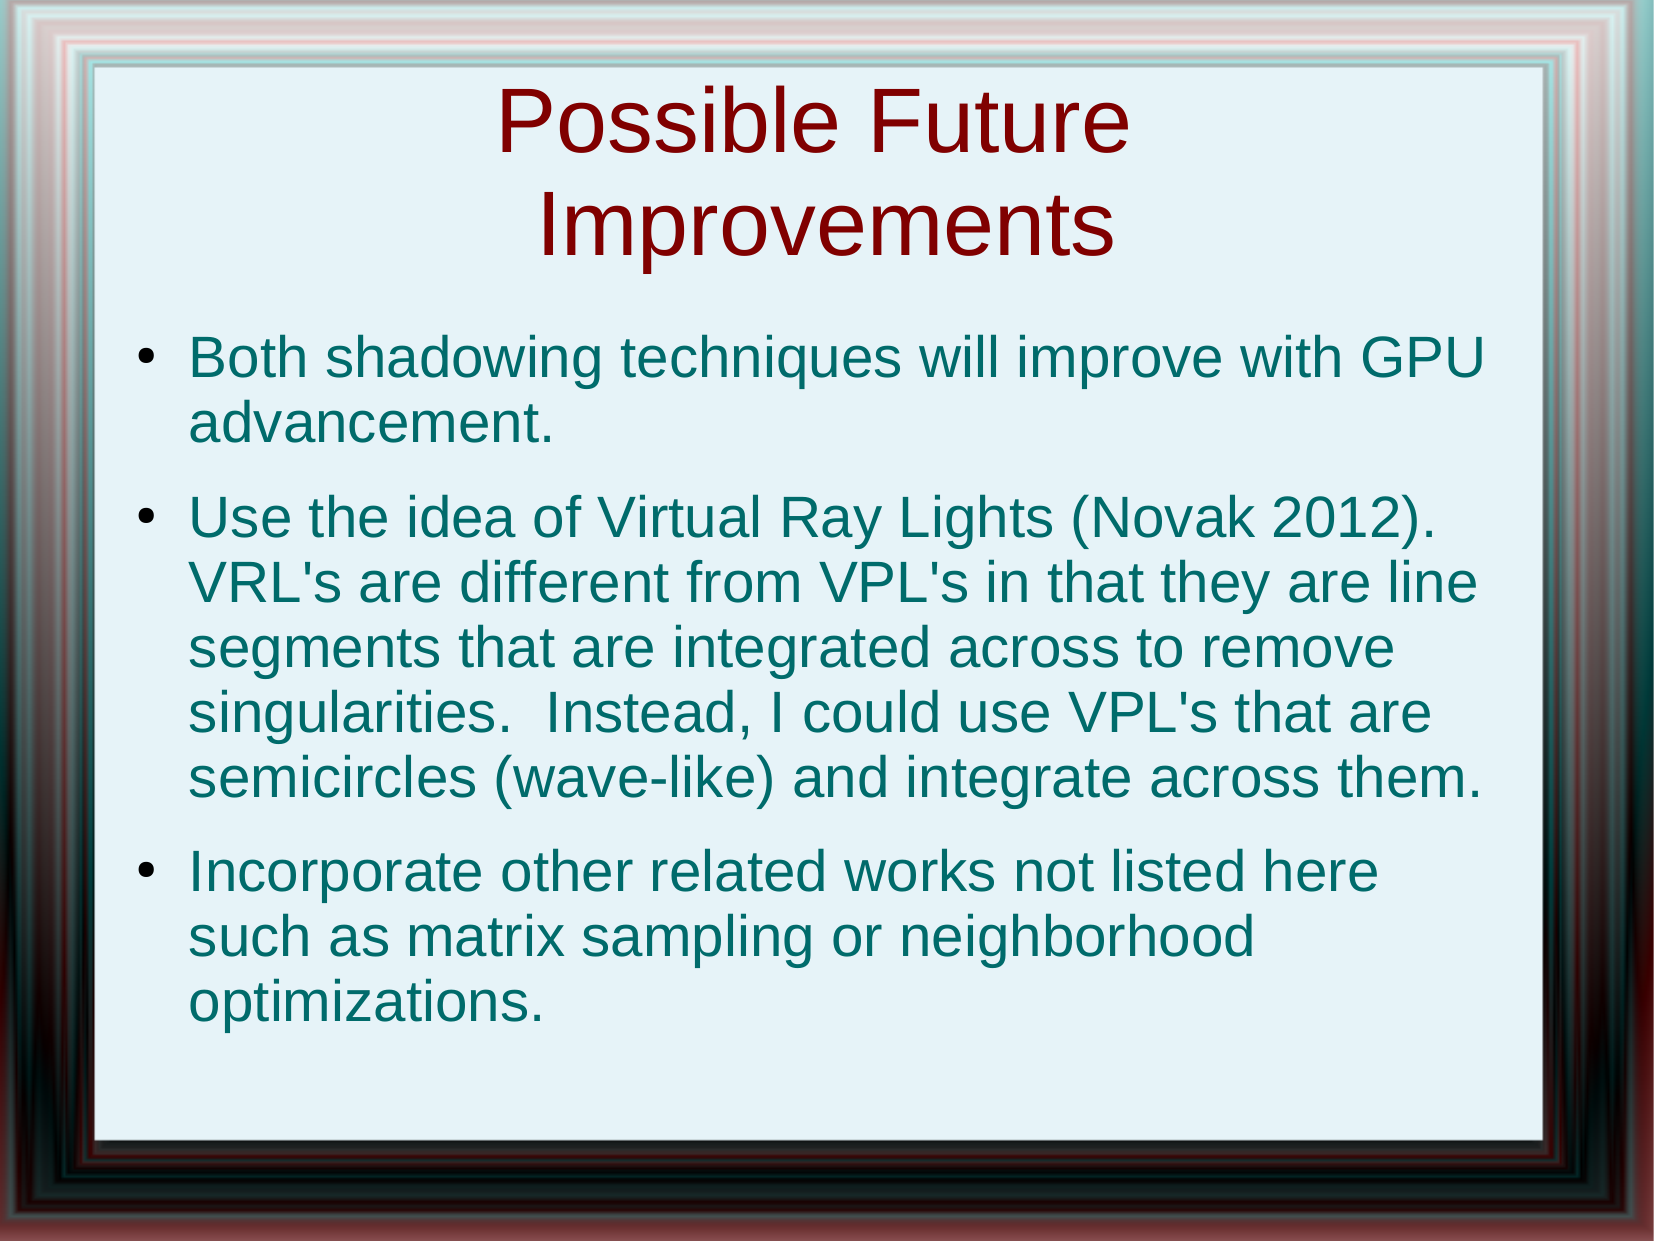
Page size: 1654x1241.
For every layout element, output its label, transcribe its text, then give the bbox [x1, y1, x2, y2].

list Both shadowing techniques will improve with GPU advancement. Use the idea of Virtual Ray Lights (Novak 2012). VRL's are different from VPL's in that they are line segments that are integrated across to remove singularities. Instead, I could use VPL's that are semicircles (wave-like) and integrate across them. Incorporate other related works not listed here such as matrix sampling or neighborhood optimizations. [118, 324, 1506, 1032]
title Possible Future Improvements [118, 69, 1536, 276]
picture [0, 0, 1654, 1241]
